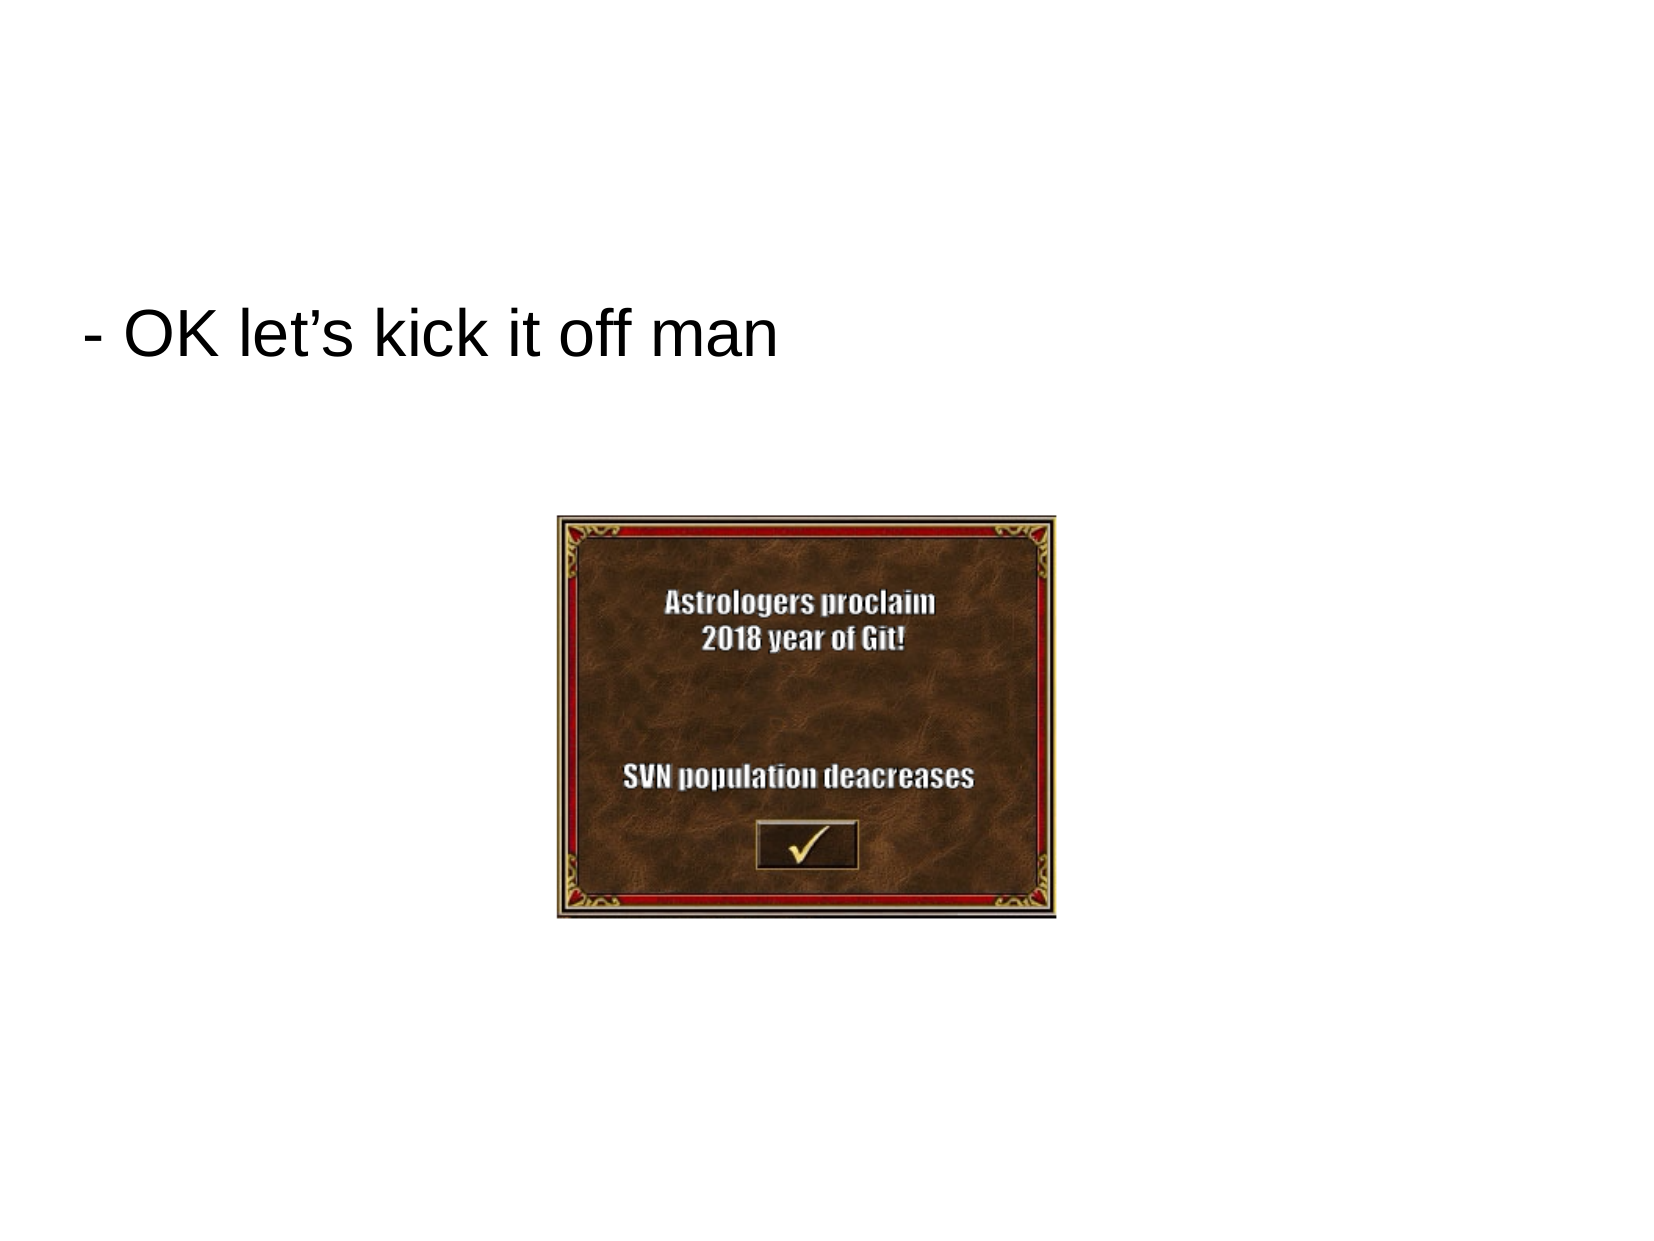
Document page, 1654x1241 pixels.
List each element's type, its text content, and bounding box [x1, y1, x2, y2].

list - OK let’s kick it off man [82, 290, 1571, 1010]
picture [551, 511, 1066, 925]
